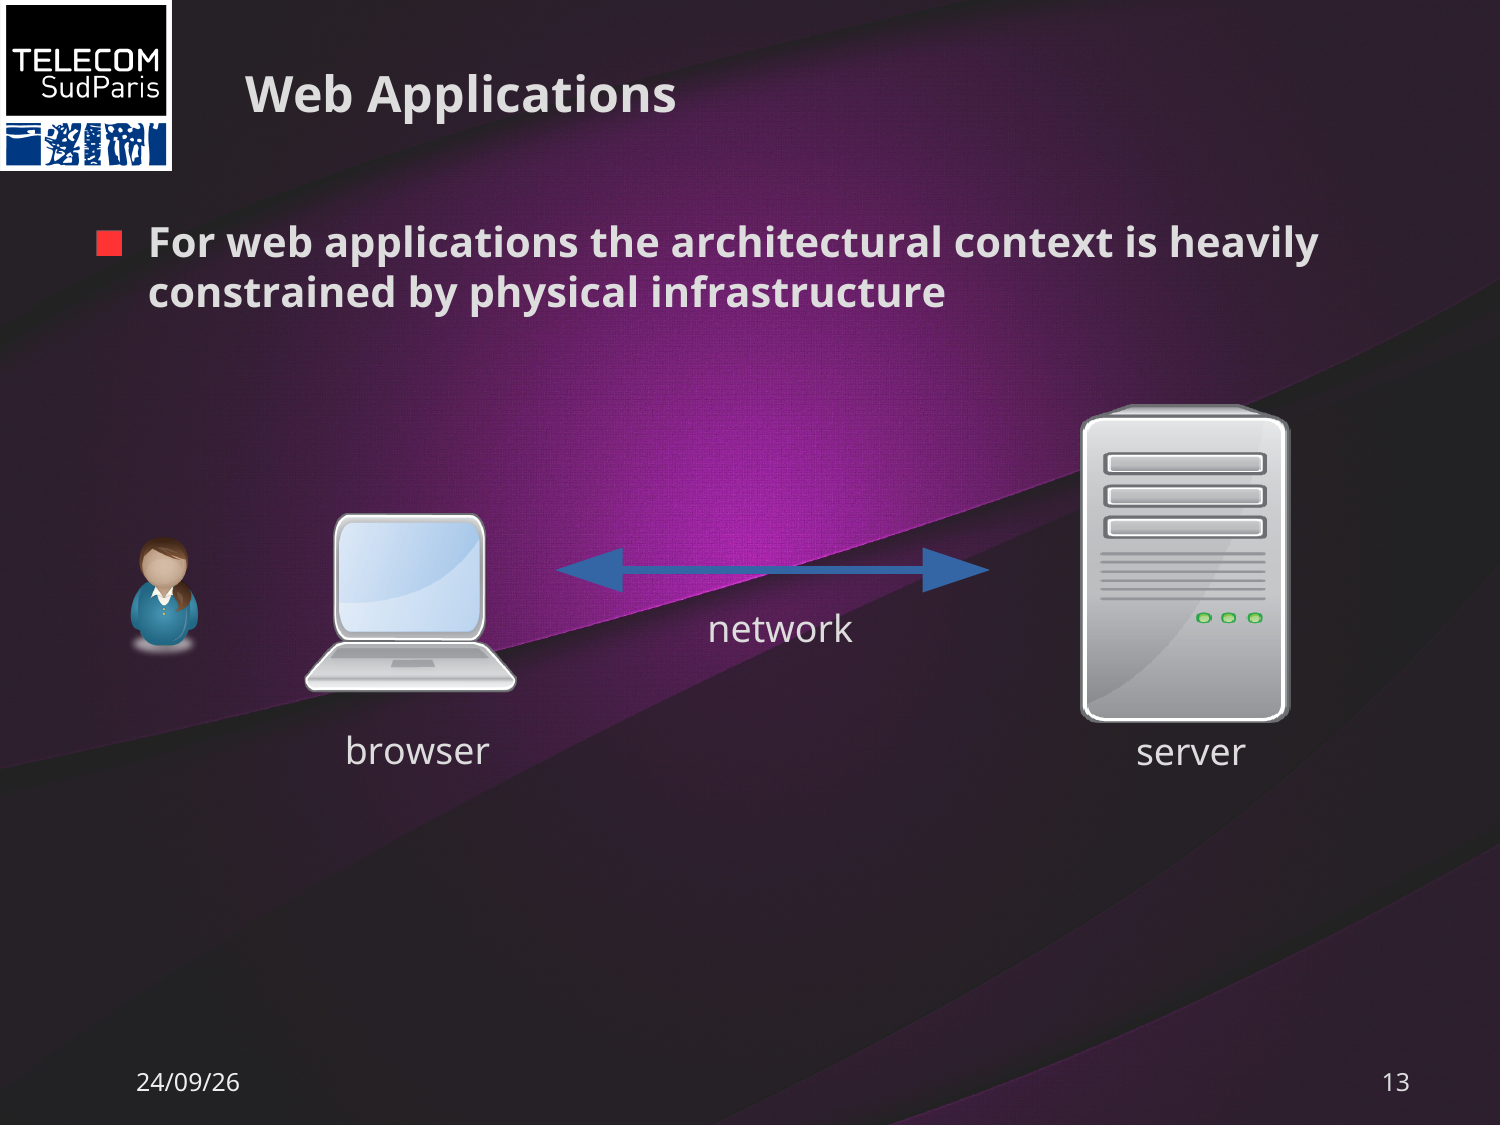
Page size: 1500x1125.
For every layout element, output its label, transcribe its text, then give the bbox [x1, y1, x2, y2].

picture [0, 0, 1500, 1125]
list For web applications the architectural context is heavily constrained by physical infrastructure [76, 207, 1427, 977]
text_box browser [330, 720, 491, 780]
text_box network [692, 597, 851, 658]
text_box server [1121, 720, 1248, 780]
title Web Applications [230, 19, 1429, 165]
